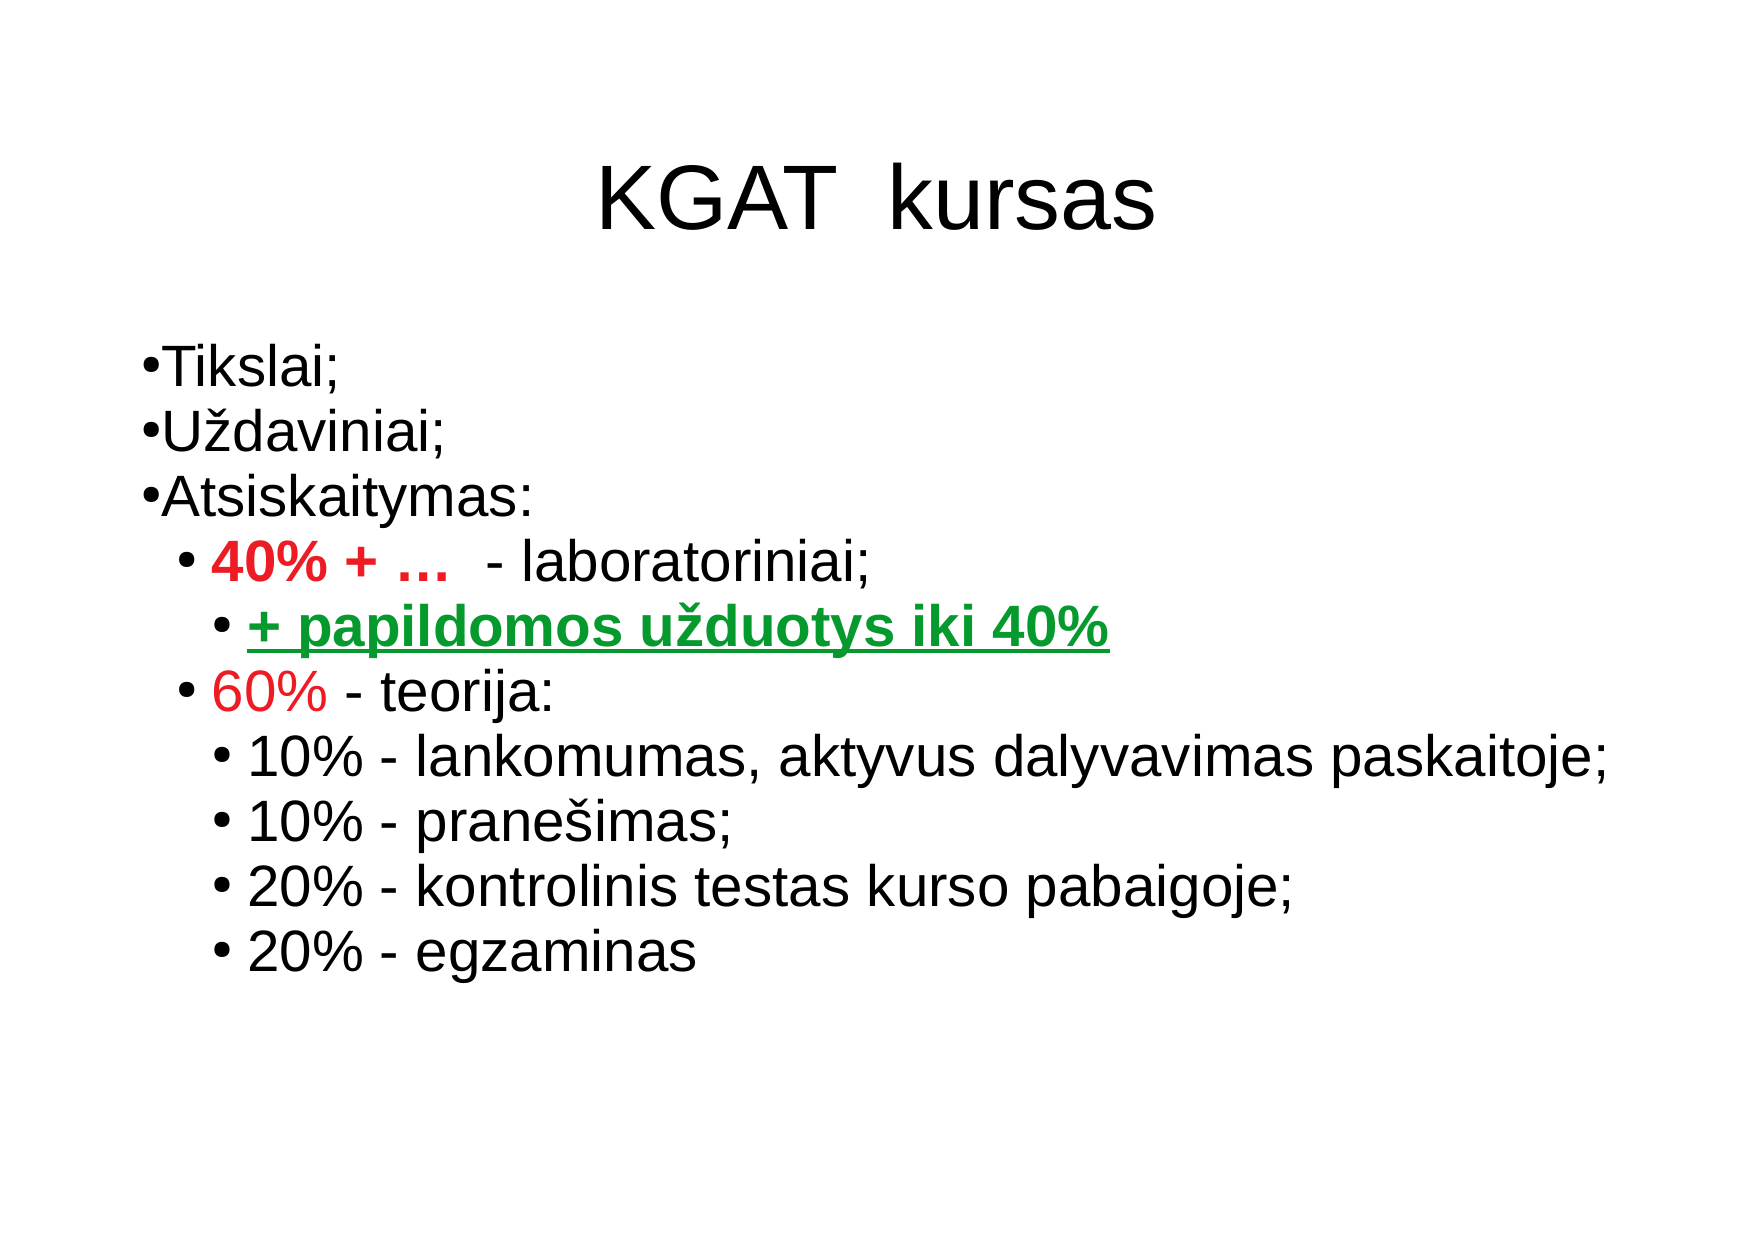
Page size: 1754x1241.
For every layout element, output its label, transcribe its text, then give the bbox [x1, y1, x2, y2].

title KGAT kursas [140, 111, 1614, 284]
subtitle Tikslai; Uždaviniai; Atsiskaitymas: 40% + … - laboratoriniai; + papildomos užduotys iki 40% 60% - teorija: 10% - lankomumas, aktyvus dalyvavimas paskaitoje; 10% - pranešimas; 20% - kontrolinis testas kurso pabaigoje; 20% - egzaminas [140, 300, 1614, 1082]
